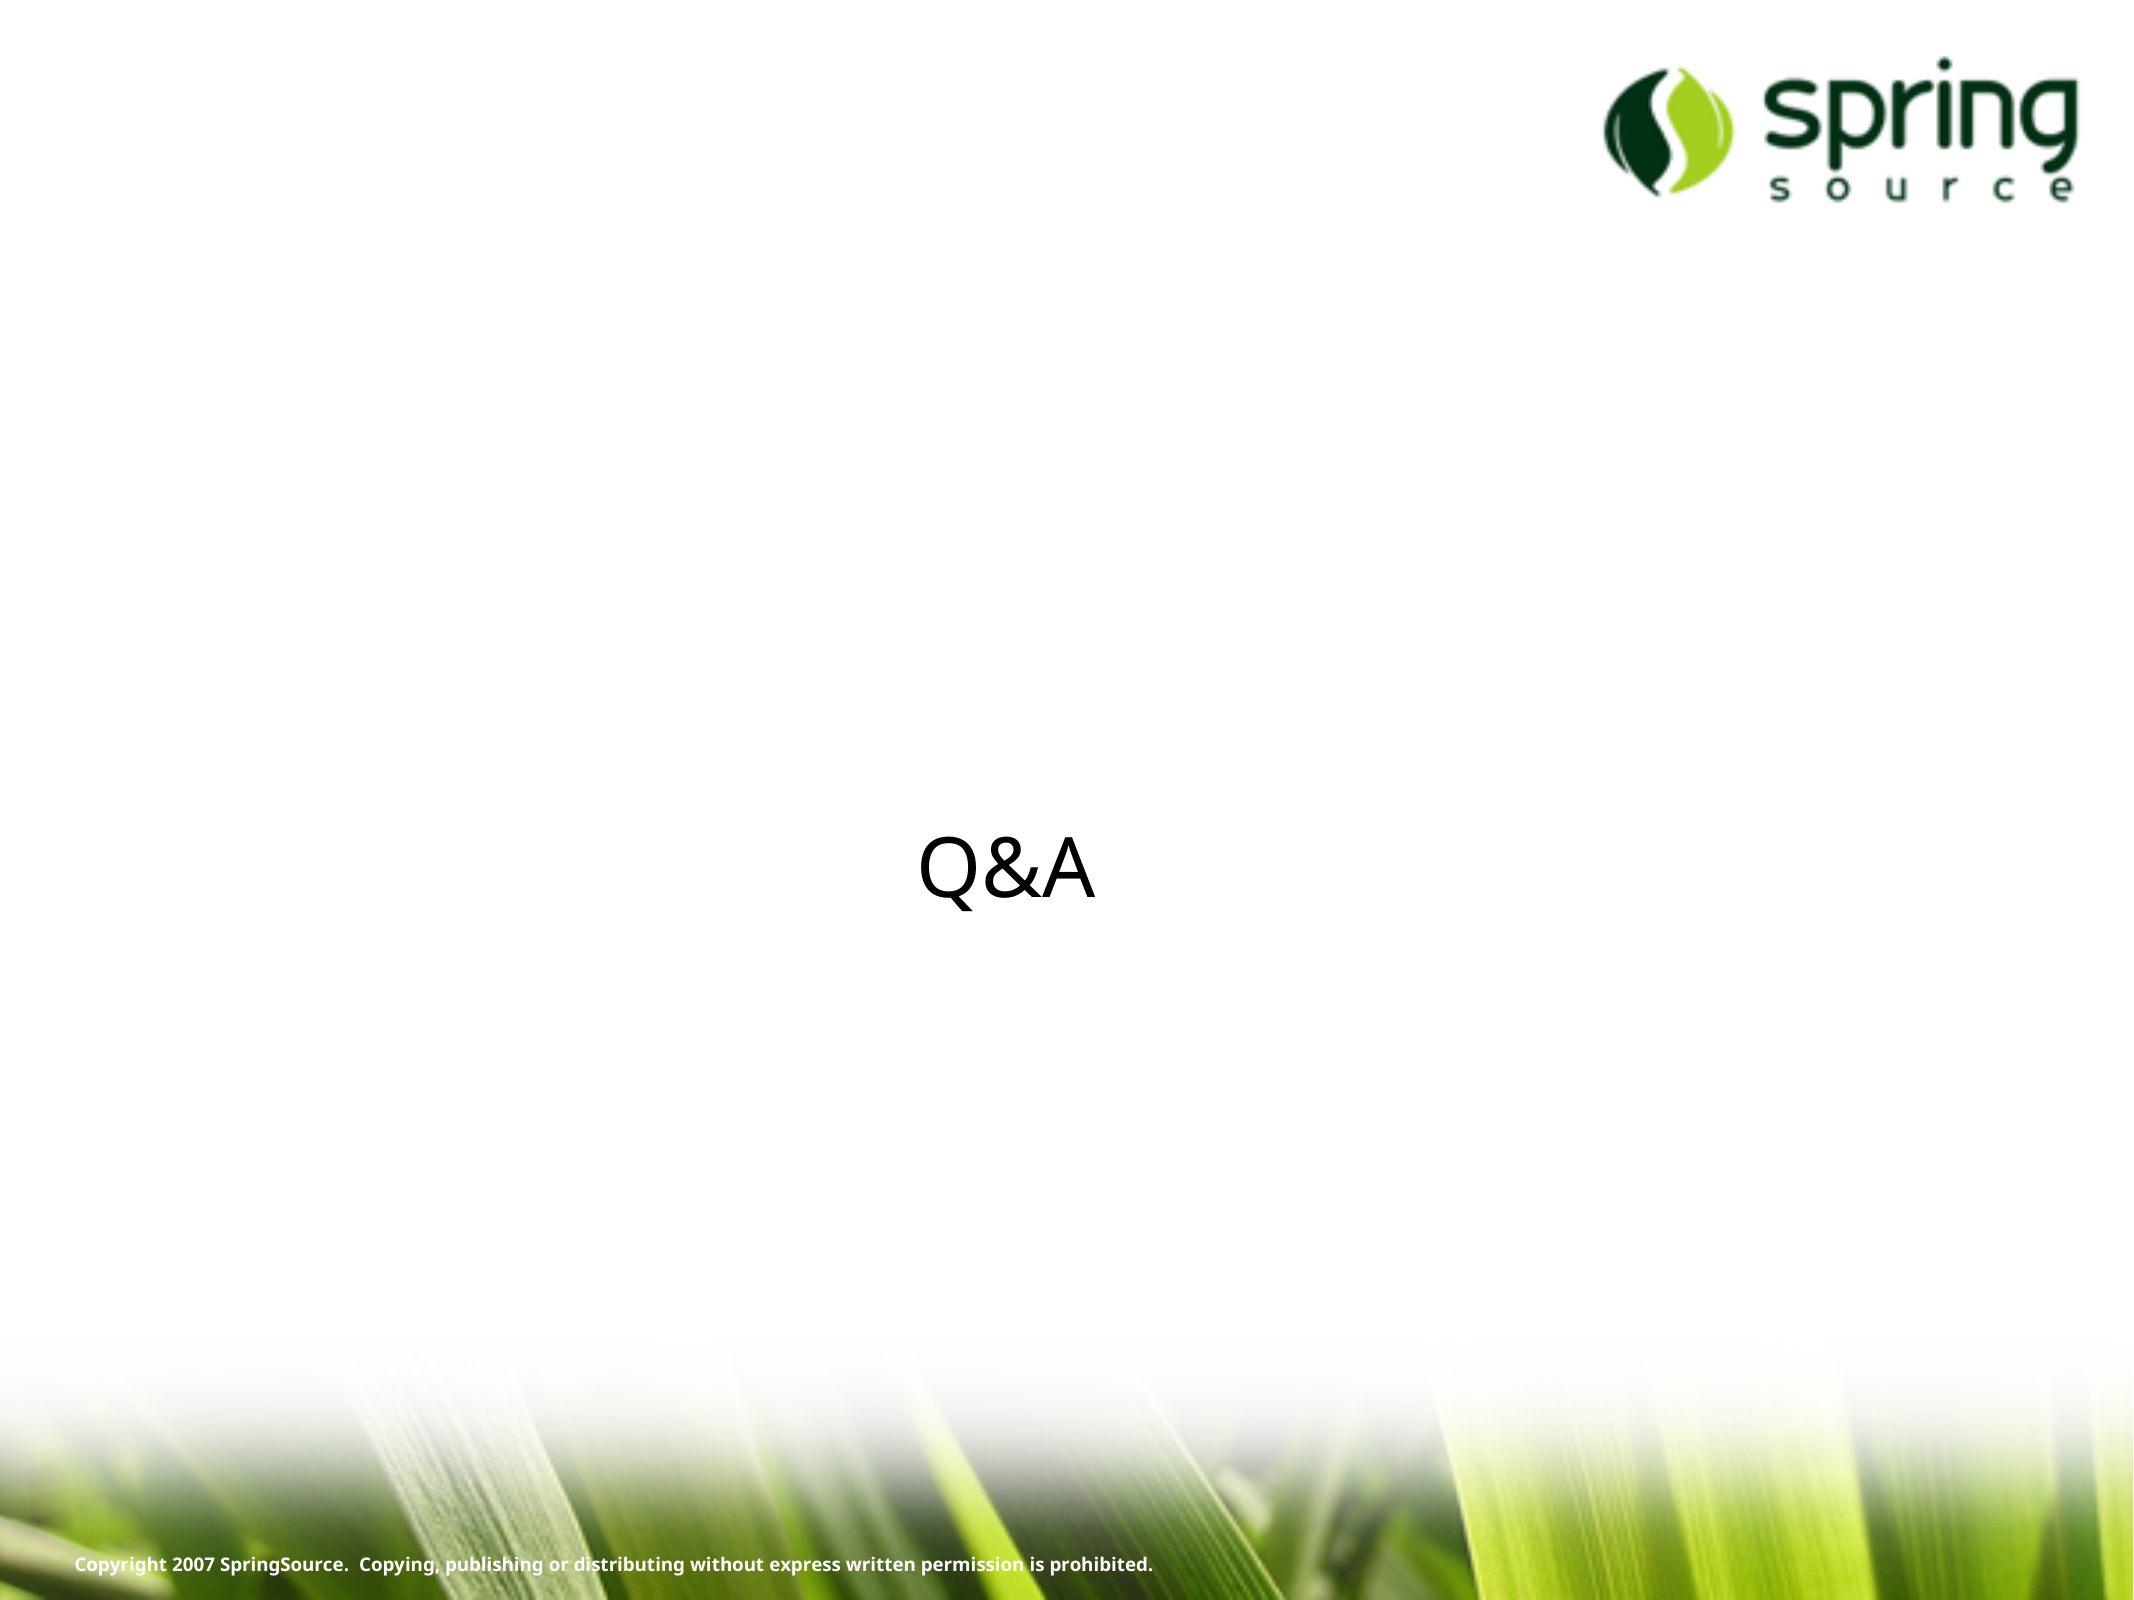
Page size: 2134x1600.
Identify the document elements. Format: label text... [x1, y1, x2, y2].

picture [0, 1340, 2134, 1600]
subtitle Q&A [88, 401, 1924, 1329]
picture [1555, 46, 2134, 224]
